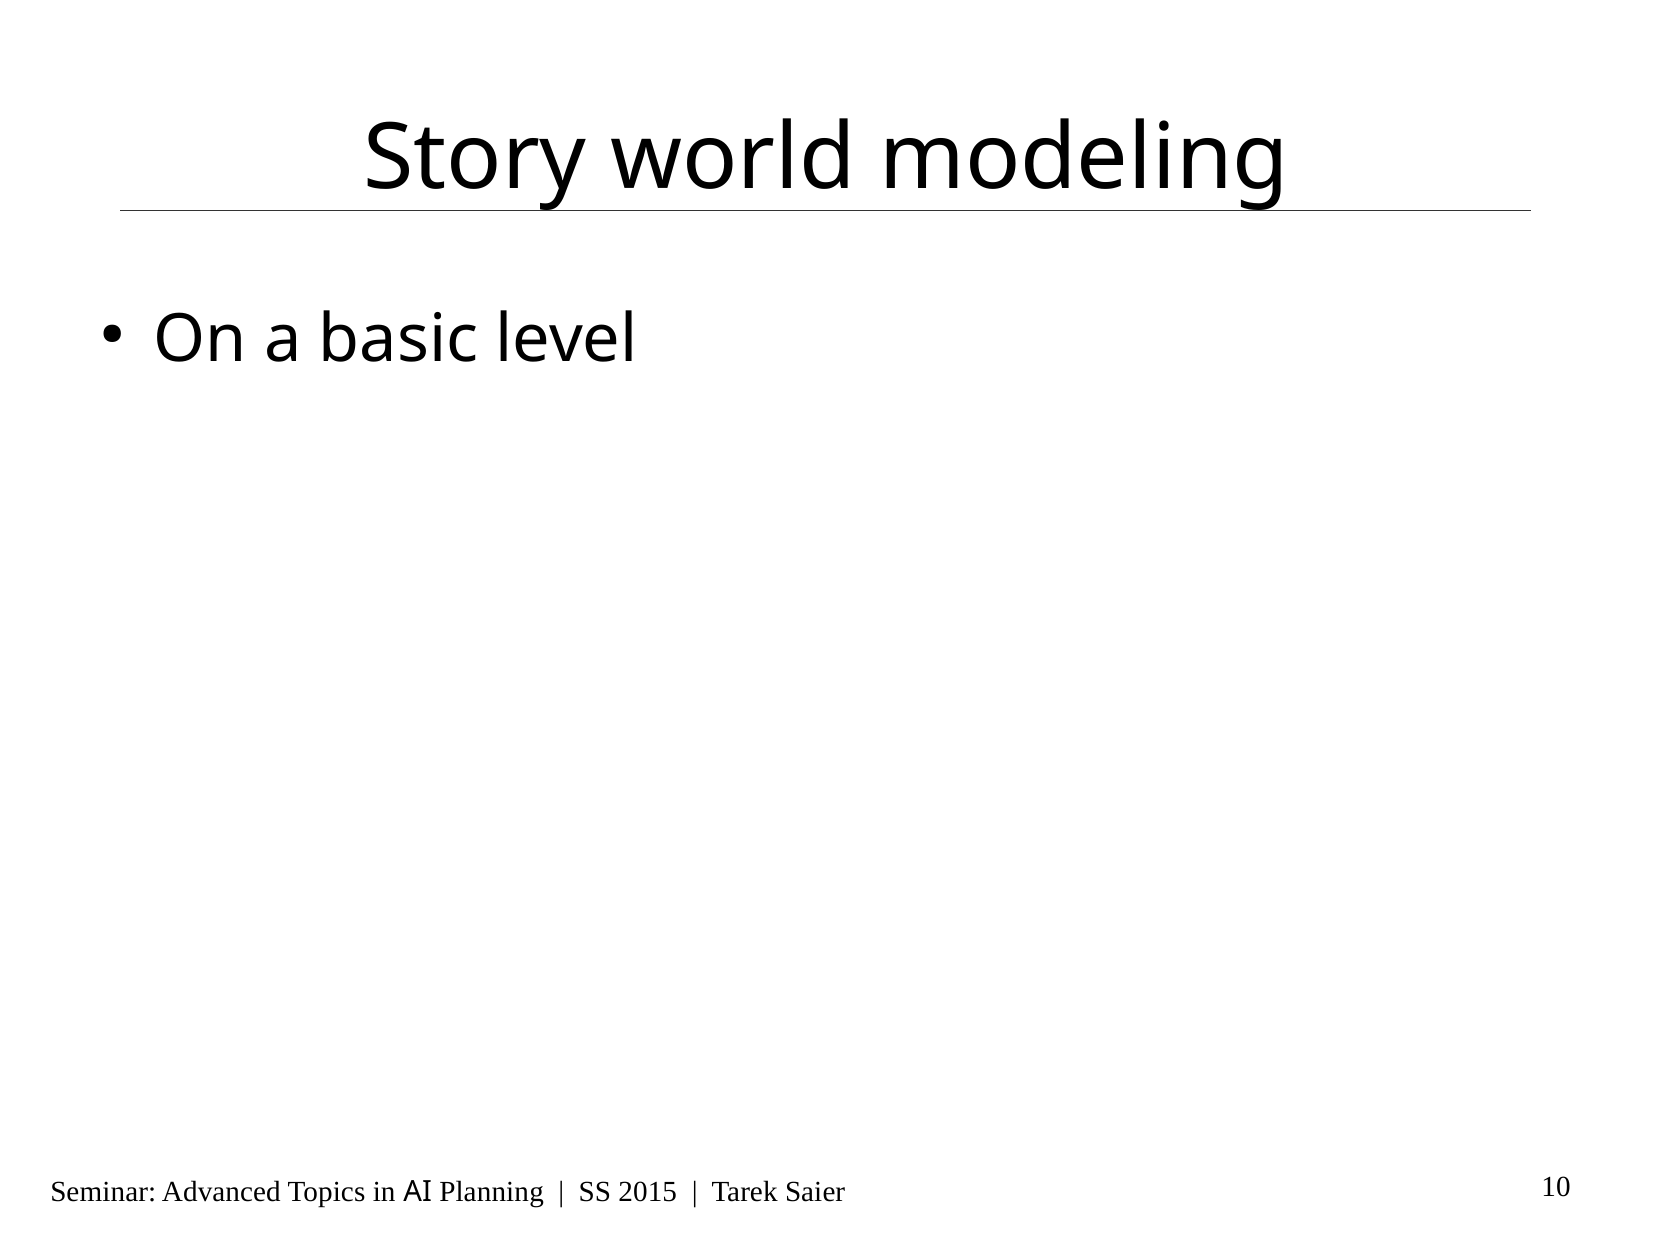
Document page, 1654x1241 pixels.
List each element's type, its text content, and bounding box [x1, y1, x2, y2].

title Story world modeling [82, 49, 1571, 257]
list On a basic level [82, 290, 1571, 995]
